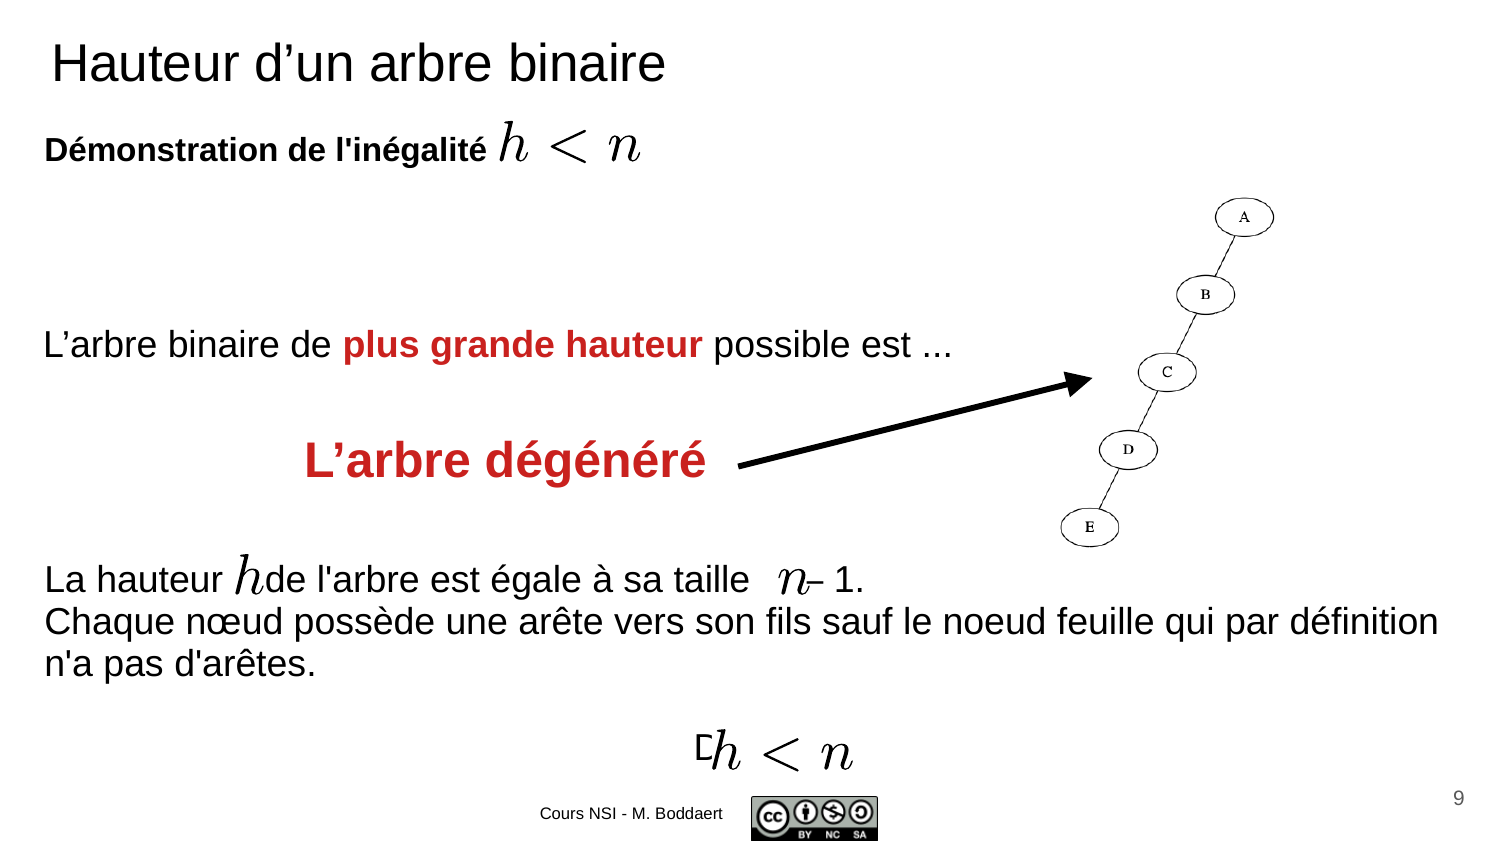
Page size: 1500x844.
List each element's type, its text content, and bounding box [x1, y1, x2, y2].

text_box Démonstration de l'inégalité [29, 120, 1477, 207]
text_box L’arbre dégénéré [289, 425, 725, 499]
text_box [499, 120, 641, 164]
title Hauteur d’un arbre binaire [51, 13, 1449, 108]
text_box La hauteur de l'arbre est égale à sa taille – 1. Chaque nœud possède une arête vers son fils sauf le noeud feuille qui par définition n'a pas d'arêtes. D'où, [29, 551, 1477, 784]
slide_number <numéro> [1389, 764, 1480, 830]
picture [751, 796, 878, 841]
text_box [778, 568, 810, 595]
text_box L’arbre binaire de plus grande hauteur possible est ... [28, 315, 1004, 375]
picture [1057, 194, 1316, 550]
text_box [711, 729, 853, 772]
text_box [235, 554, 264, 595]
